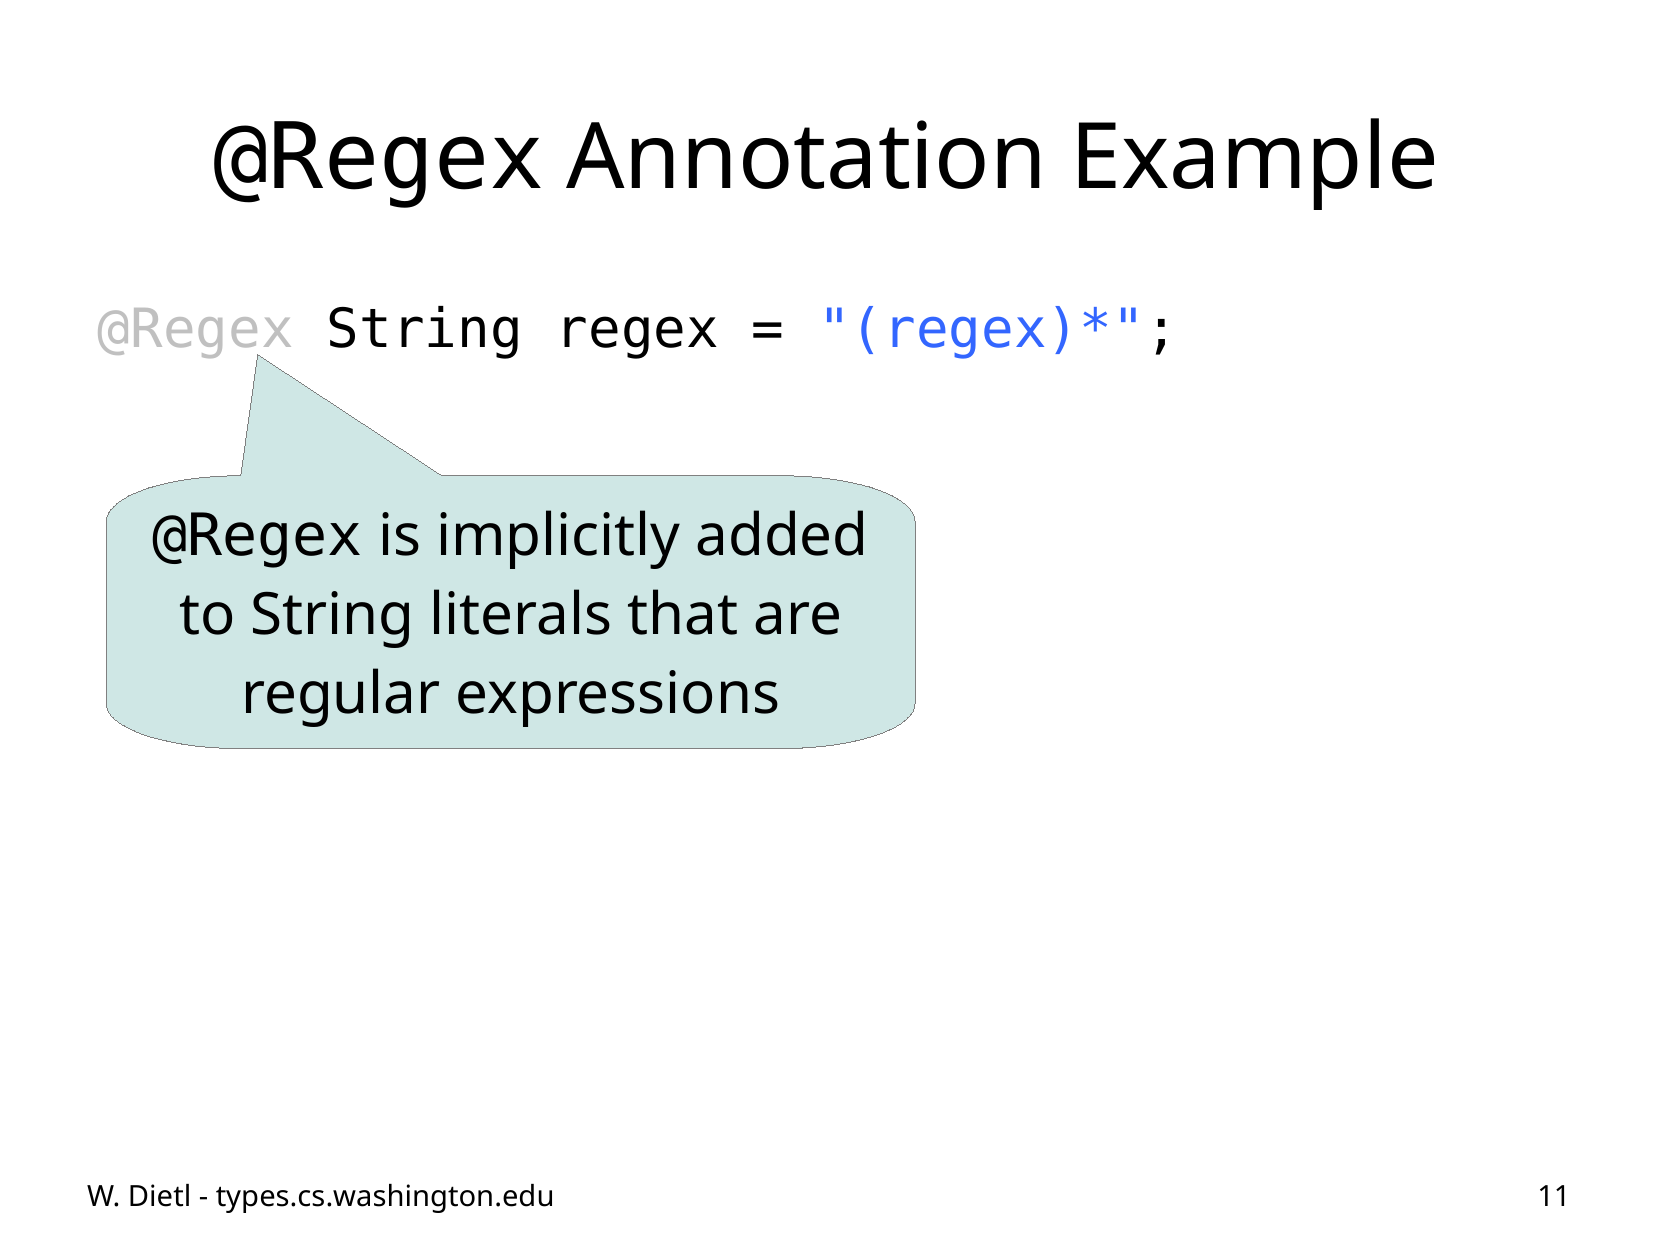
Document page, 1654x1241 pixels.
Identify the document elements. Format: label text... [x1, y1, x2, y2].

title @Regex Annotation Example [82, 49, 1571, 257]
list @Regex String regex = "(regex)*"; [82, 290, 1571, 1109]
text_box @Regex is implicitly added to String literals that are regular expressions [106, 354, 916, 749]
